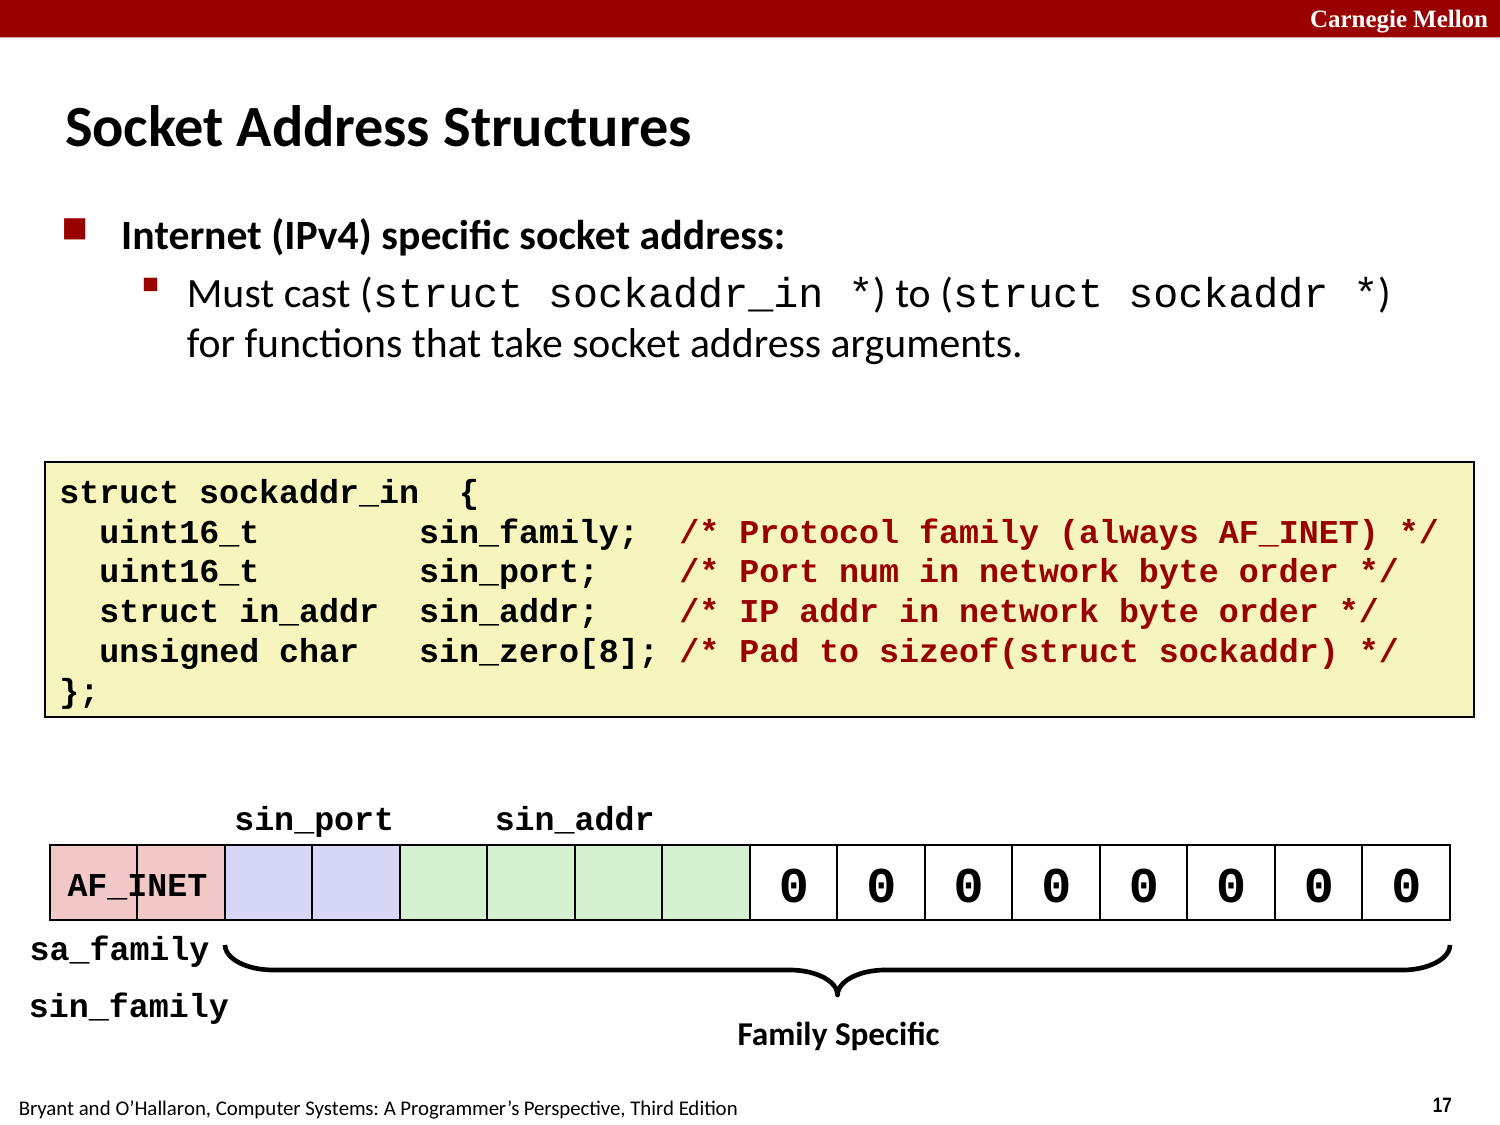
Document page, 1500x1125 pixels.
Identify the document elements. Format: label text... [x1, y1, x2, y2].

text_box sin_addr [480, 789, 670, 845]
text_box [49, 844, 750, 920]
text_box sa_family [14, 919, 225, 975]
text_box 0 [1099, 845, 1187, 920]
text_box 0 [1187, 845, 1274, 920]
text_box 0 [1362, 845, 1450, 920]
text_box 0 [837, 845, 924, 920]
title Socket Address Structures [50, 59, 1480, 188]
text_box Family Specific [722, 1004, 955, 1060]
text_box 0 [924, 845, 1012, 920]
text_box sin_family [13, 977, 244, 1032]
text_box AF_INET [52, 855, 223, 911]
text_box 0 [749, 845, 837, 920]
text_box 0 [1012, 845, 1099, 920]
text_box struct sockaddr_in { uint16_t sin_family; /* Protocol family (always AF_INET) */ uint16_t sin_port; /* Port num in network byte order */ struct in_addr sin_addr; /* IP addr in network byte order */ unsigned char sin_zero[8]; /* Pad to sizeof(struct sockaddr) */ }; [44, 462, 1475, 717]
text_box sin_port [219, 789, 410, 845]
list Internet (IPv4) specific socket address: Must cast (struct sockaddr_in *) to (struct sockaddr *) for functions that take socket address arguments. [50, 200, 1413, 462]
text_box 0 [1274, 845, 1362, 920]
